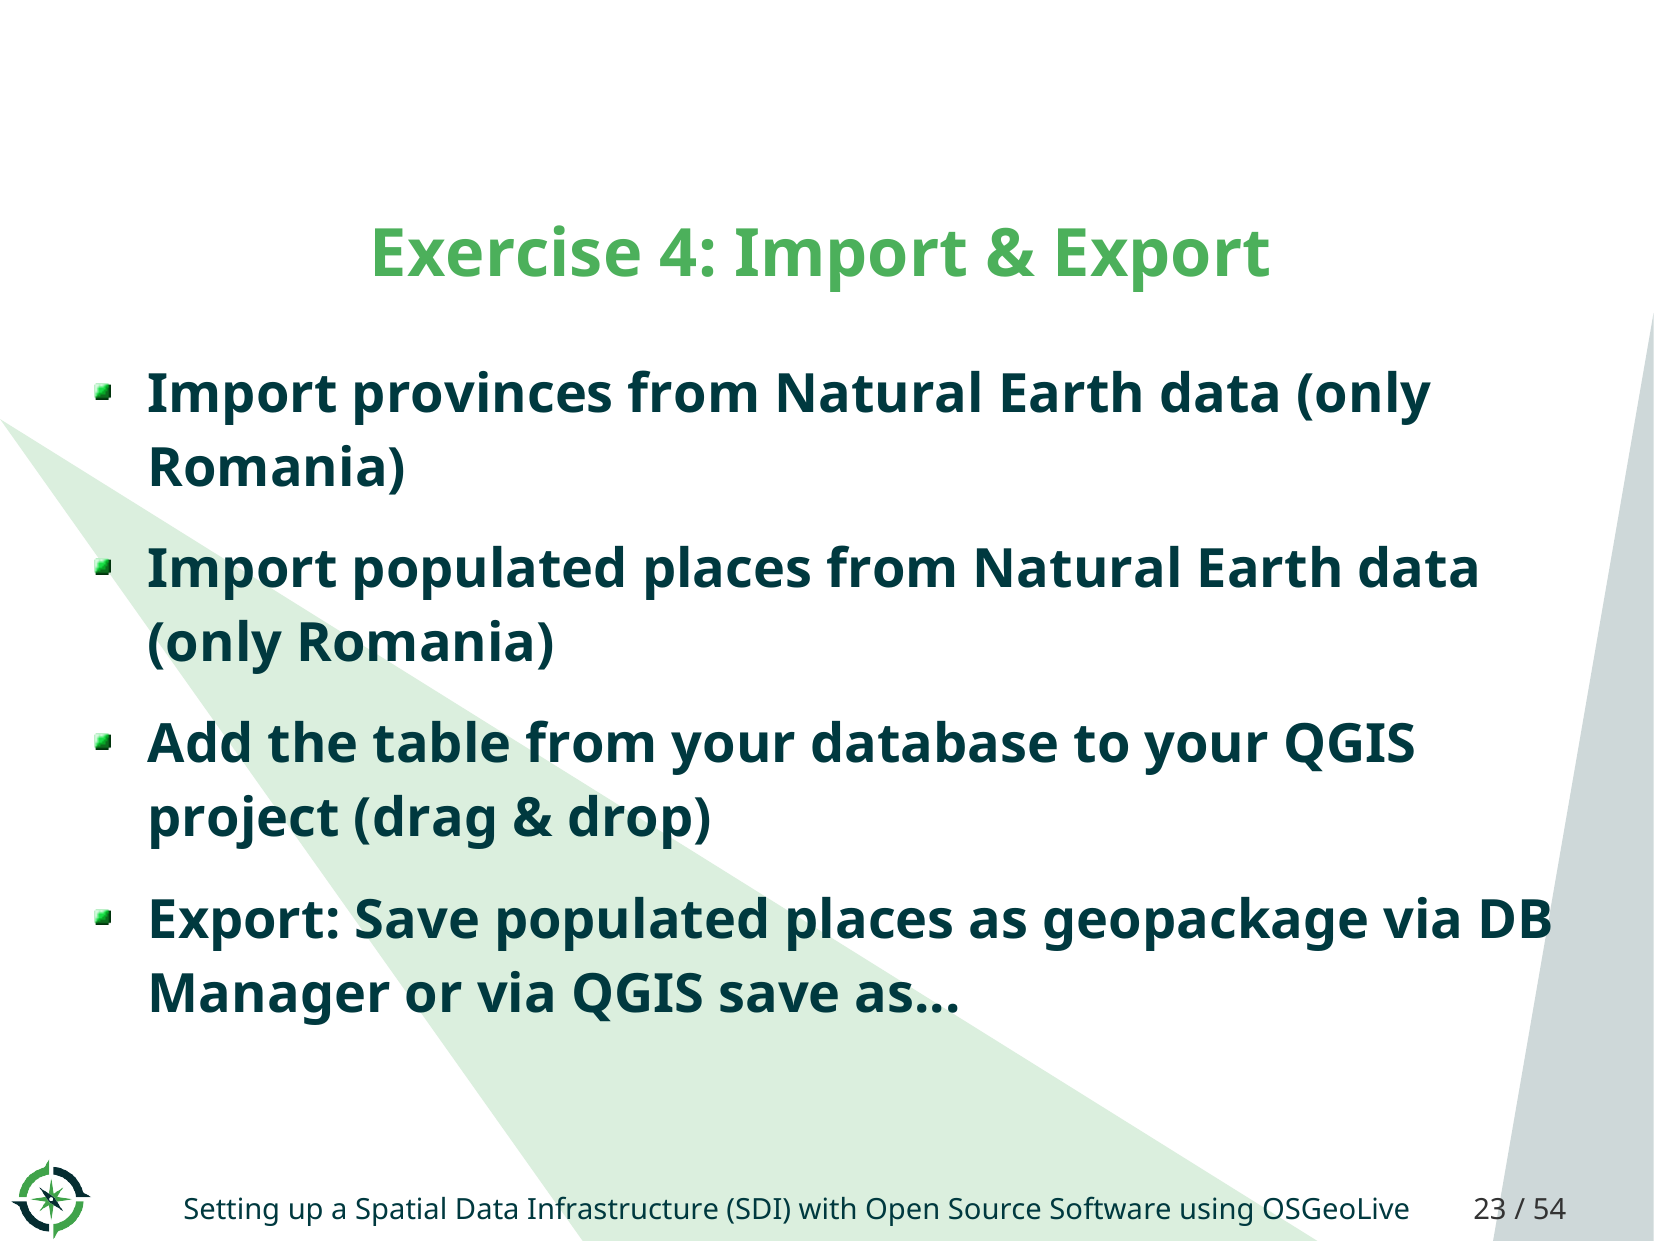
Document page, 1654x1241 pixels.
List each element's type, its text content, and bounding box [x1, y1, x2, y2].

list Import provinces from Natural Earth data (only Romania) Import populated places from Natural Earth data (only Romania) Add the table from your database to your QGIS project (drag & drop) Export: Save populated places as geopackage via DB Manager or via QGIS save as... [76, 354, 1565, 1173]
picture [10, 1158, 92, 1240]
title Exercise 4: Import & Export [76, 177, 1565, 325]
